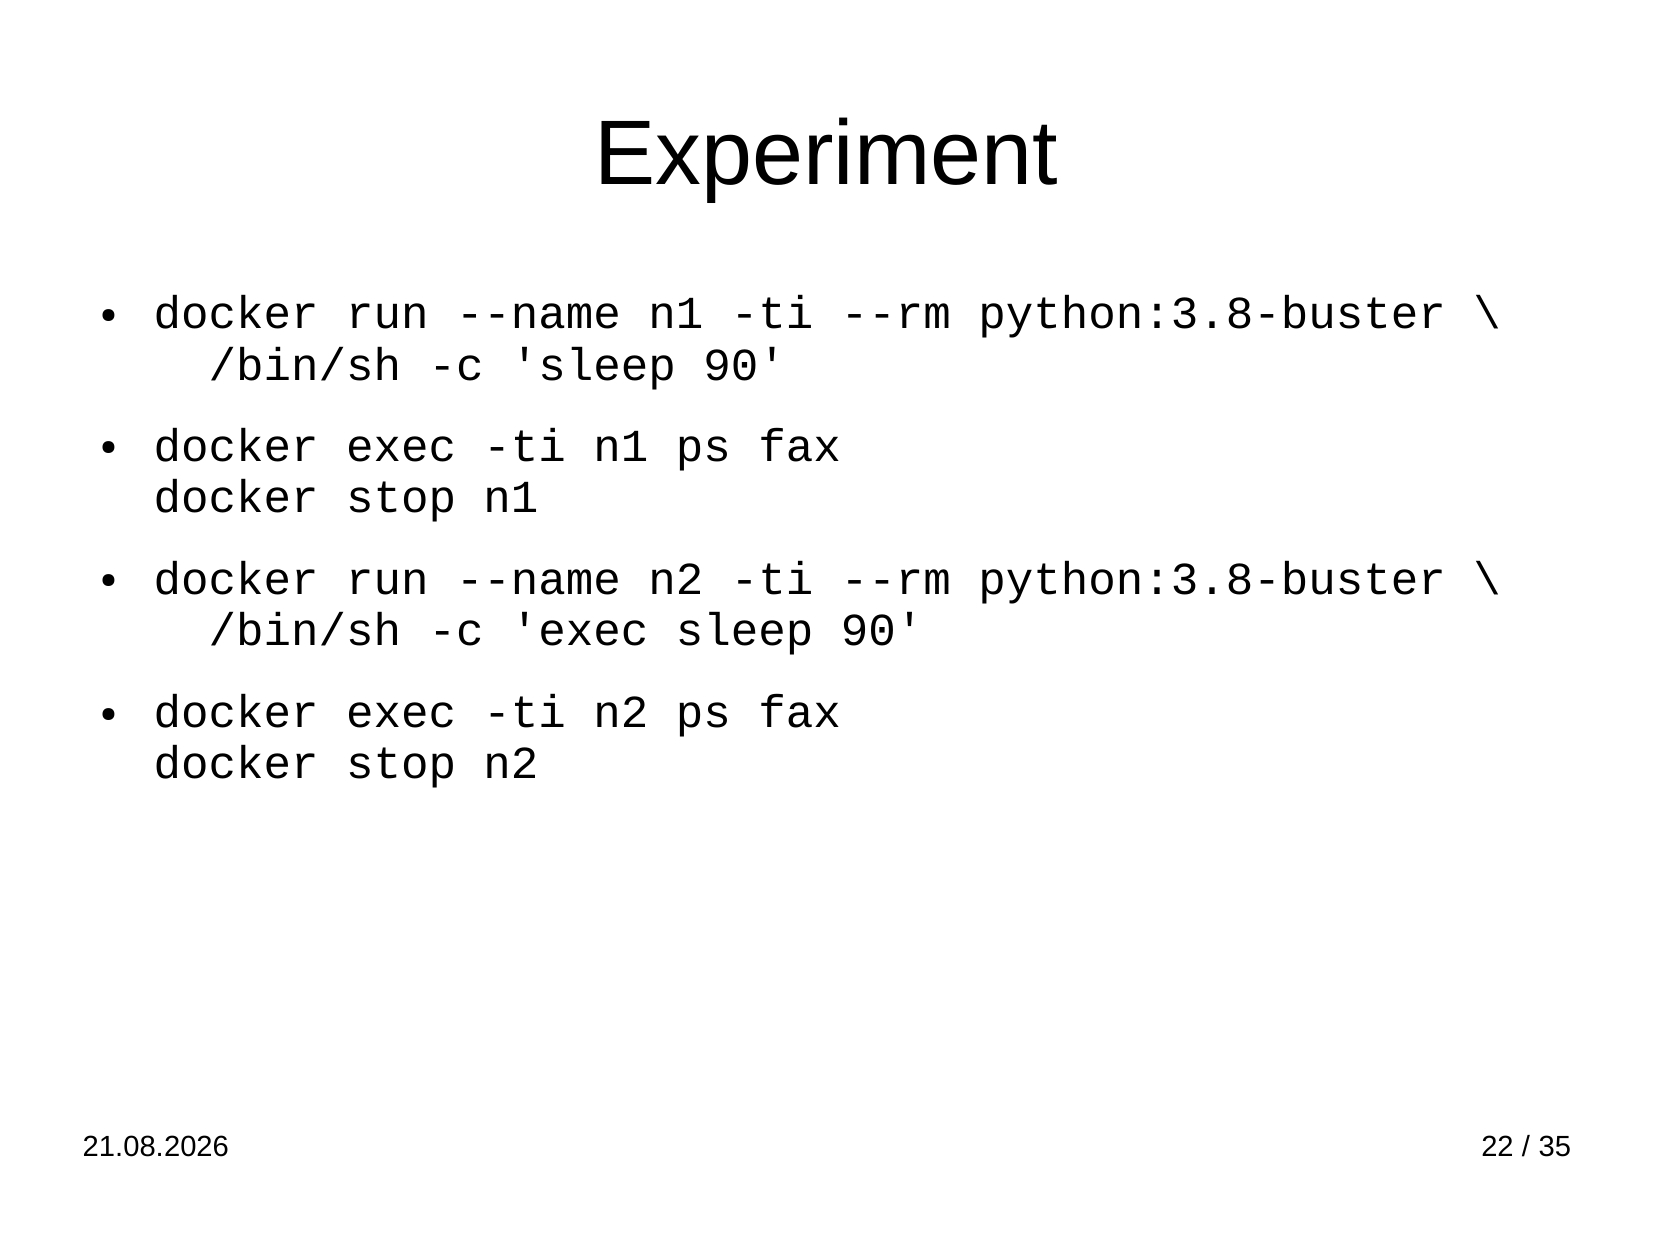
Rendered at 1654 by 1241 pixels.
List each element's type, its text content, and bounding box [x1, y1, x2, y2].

list docker run --name n1 -ti --rm python:3.8-buster \ /bin/sh -c 'sleep 90' docker exec -ti n1 ps fax docker stop n1 docker run --name n2 -ti --rm python:3.8-buster \ /bin/sh -c 'exec sleep 90' docker exec -ti n2 ps fax docker stop n2 [82, 290, 1607, 1010]
title Experiment [82, 49, 1571, 257]
